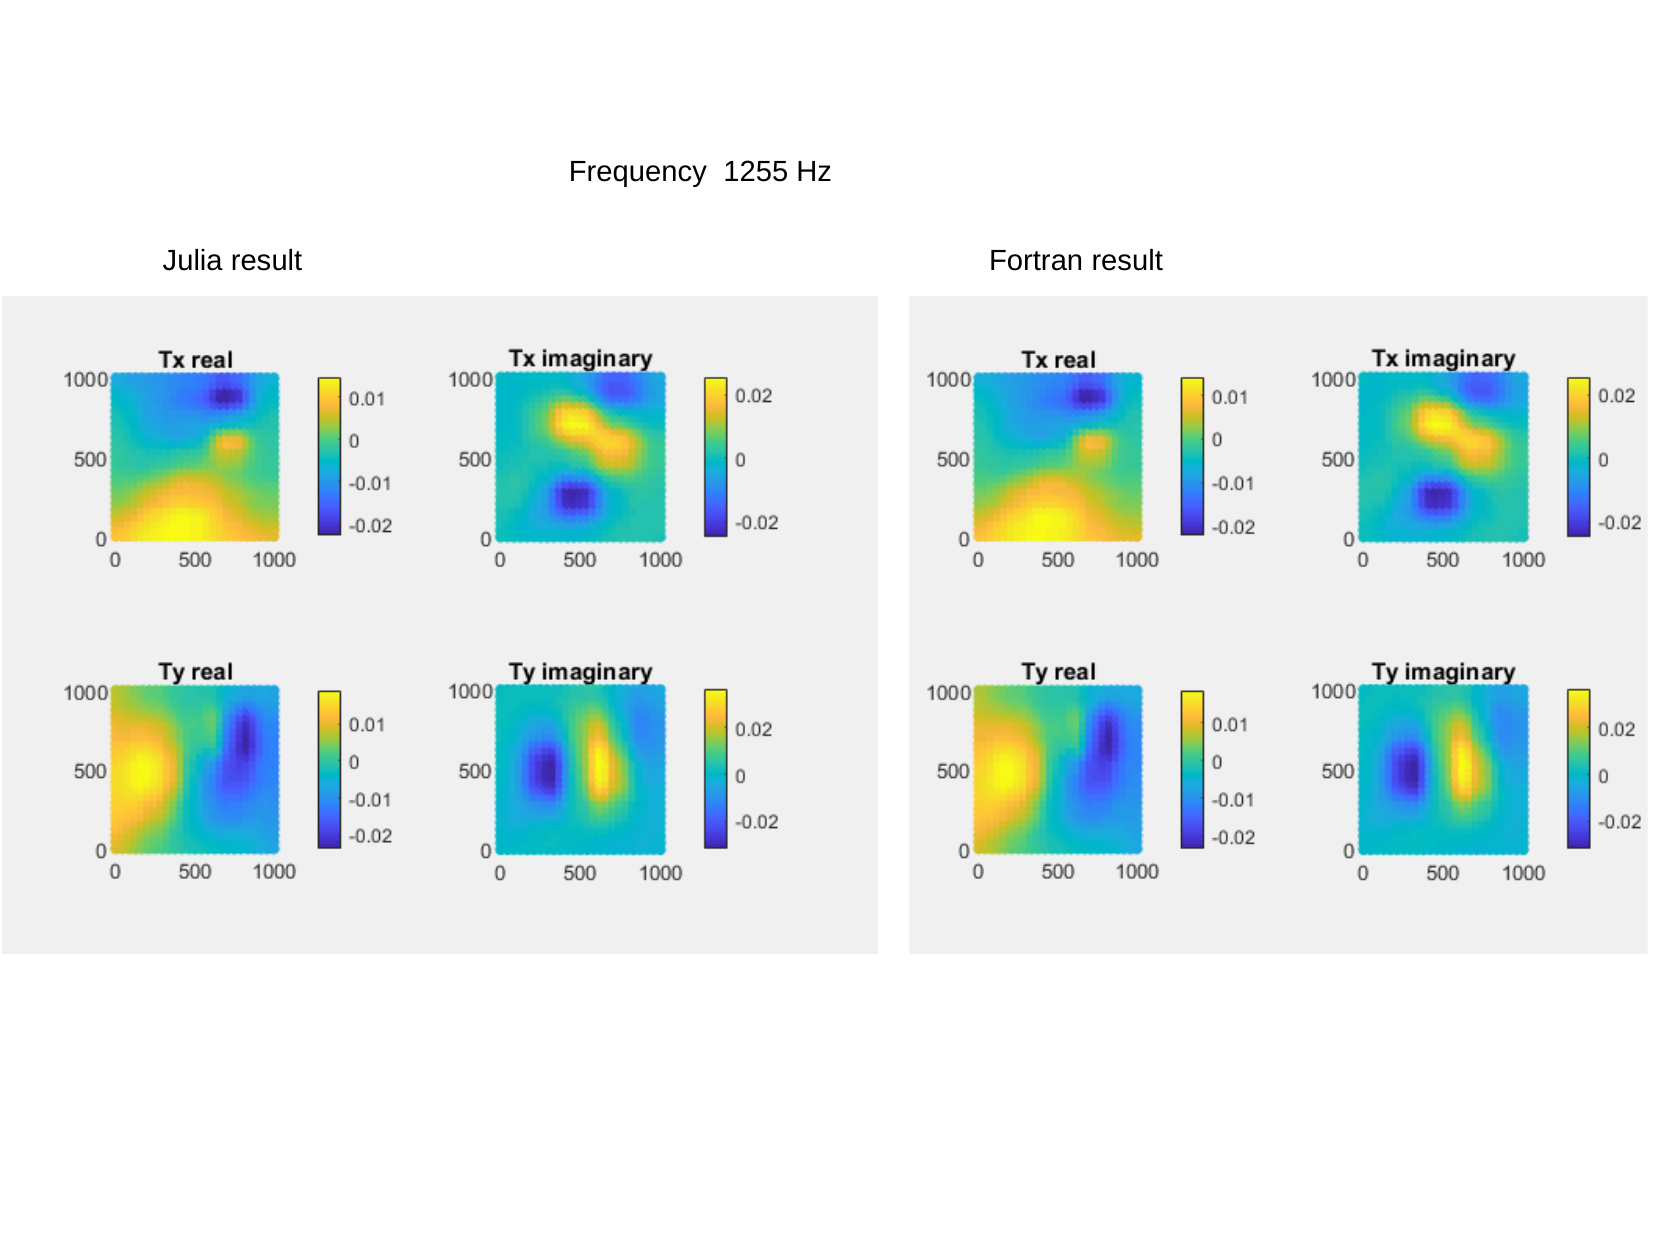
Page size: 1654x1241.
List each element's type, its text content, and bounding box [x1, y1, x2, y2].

text_box Frequency 1255 Hz [554, 147, 848, 195]
picture [909, 296, 1648, 954]
text_box Fortran result [974, 236, 1179, 284]
text_box Julia result [147, 236, 318, 284]
picture [2, 296, 878, 954]
